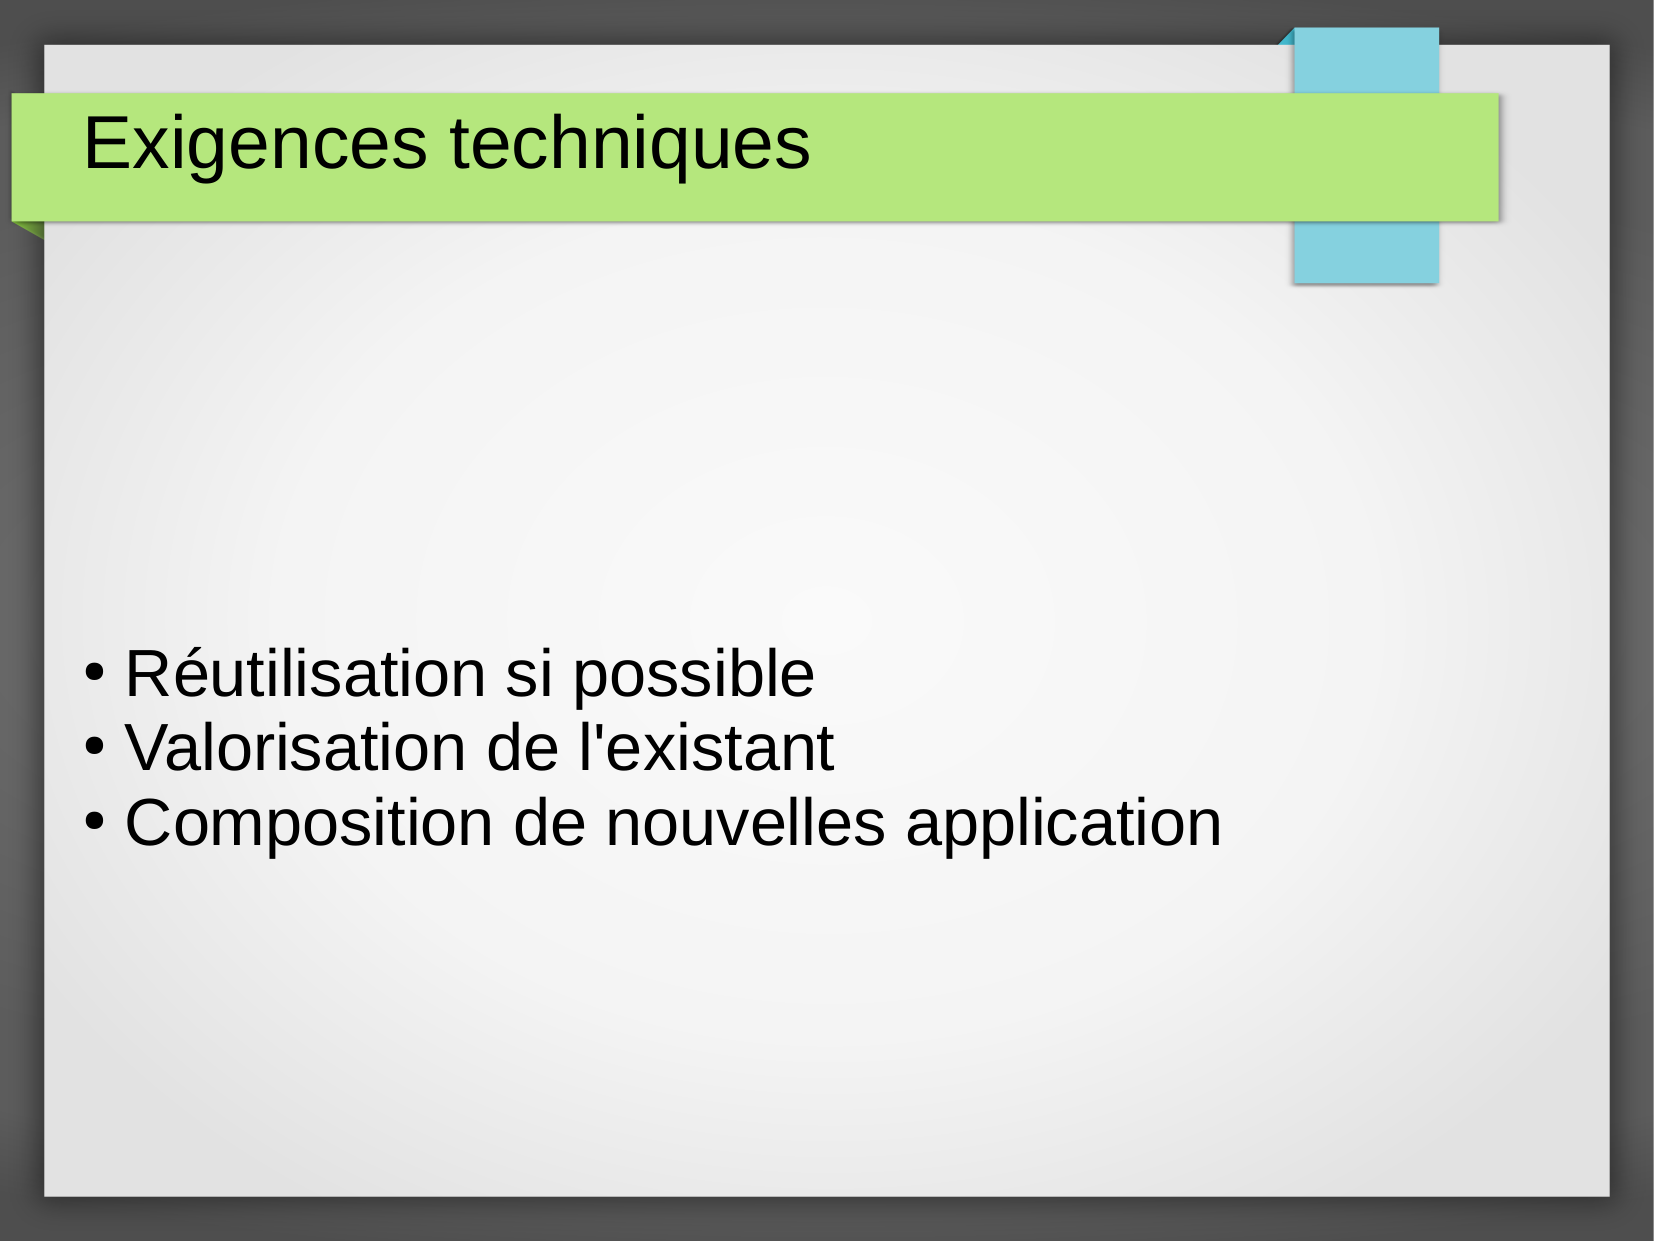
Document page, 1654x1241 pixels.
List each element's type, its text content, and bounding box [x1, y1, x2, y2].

subtitle Réutilisation si possible Valorisation de l'existant Composition de nouvelles application [82, 49, 1571, 1010]
picture [0, 0, 1654, 1241]
